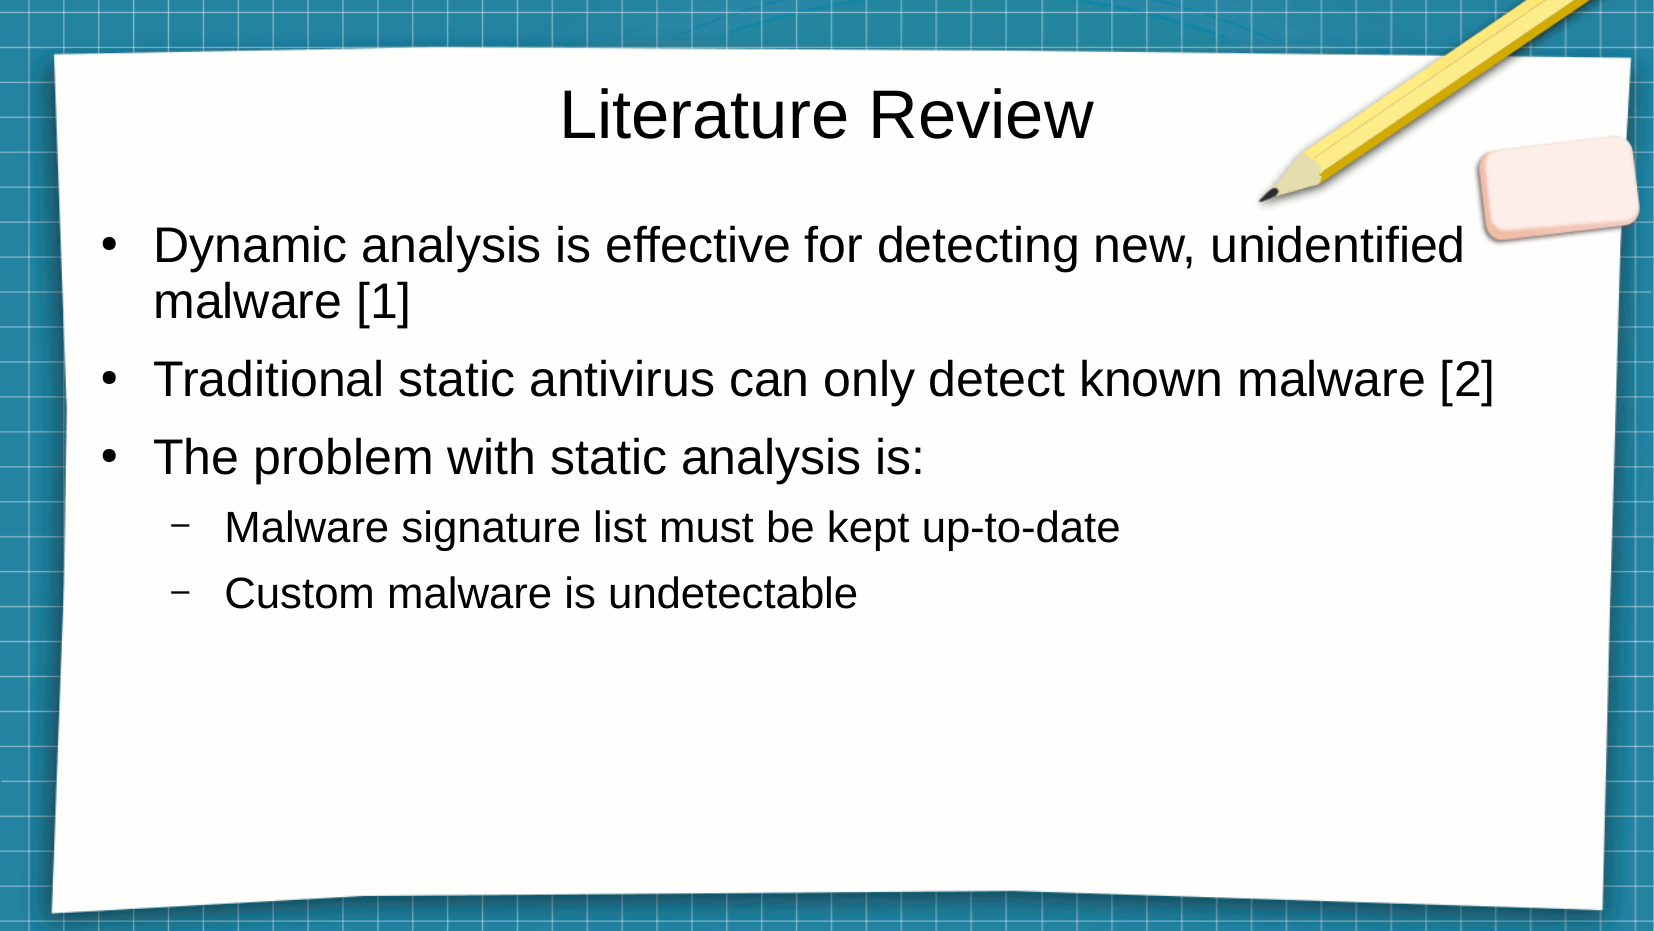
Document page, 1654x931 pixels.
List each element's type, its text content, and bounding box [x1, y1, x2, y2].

title Literature Review [82, 37, 1571, 193]
picture [0, 0, 1654, 931]
list Dynamic analysis is effective for detecting new, unidentified malware [1] Traditional static antivirus can only detect known malware [2] The problem with static analysis is: Malware signature list must be kept up-to-date Custom malware is undetectable [82, 217, 1571, 788]
